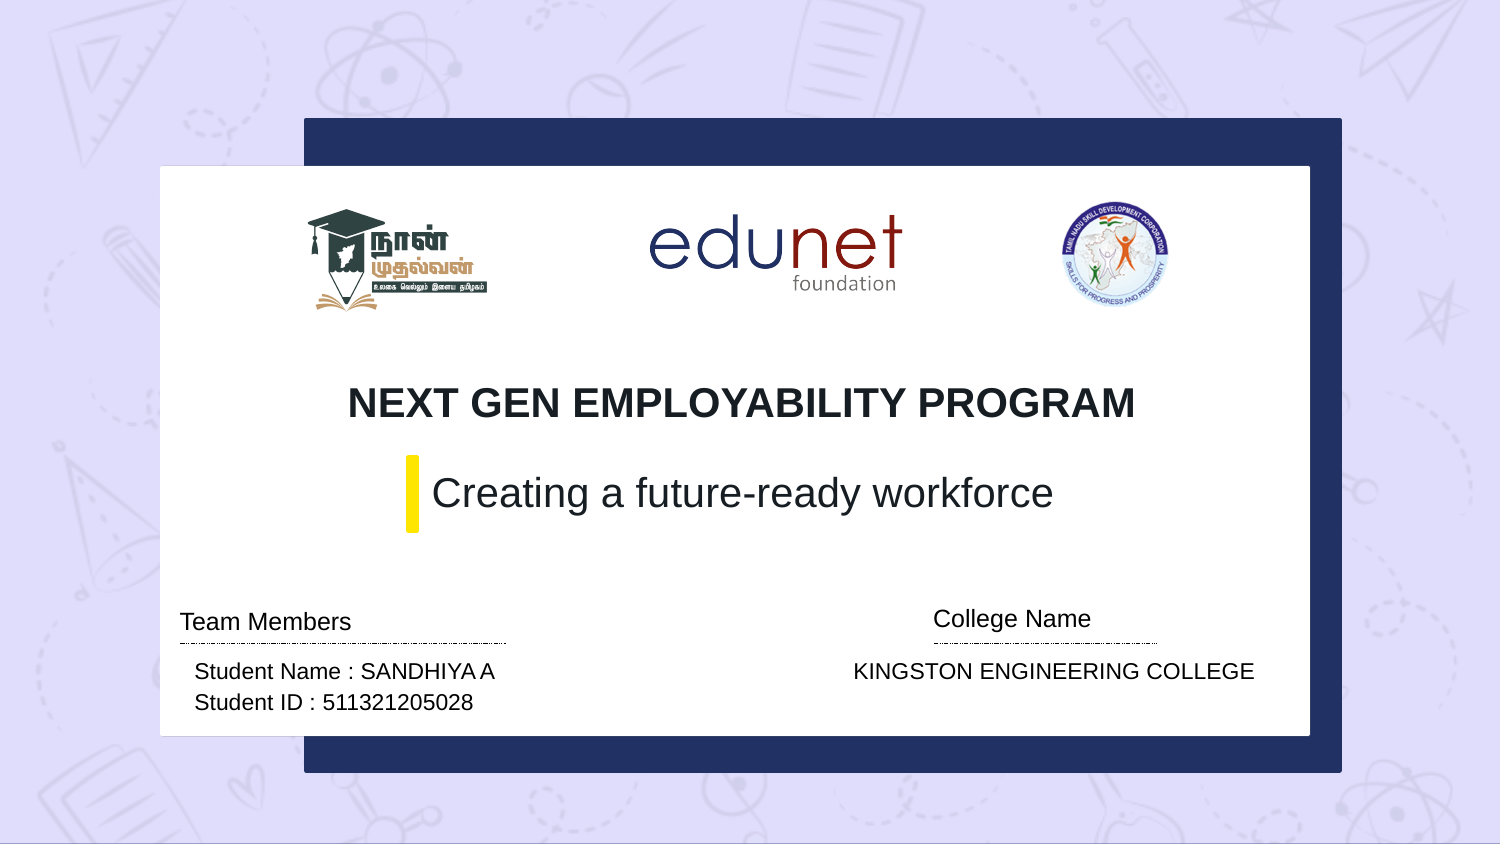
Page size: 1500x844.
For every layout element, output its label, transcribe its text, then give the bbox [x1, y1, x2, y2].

text_box NEXT GEN EMPLOYABILITY PROGRAM [332, 368, 1158, 434]
text_box [162, 119, 1340, 771]
picture [2, 0, 1500, 844]
text_box Creating a future-ready workforce [416, 458, 1077, 524]
text_box Team Members [164, 597, 404, 643]
text_box Student Name : SANDHIYA A Student ID : 511321205028 [179, 648, 524, 723]
text_box College Name [918, 595, 1158, 641]
text_box KINGSTON ENGINEERING COLLEGE [838, 648, 1278, 692]
